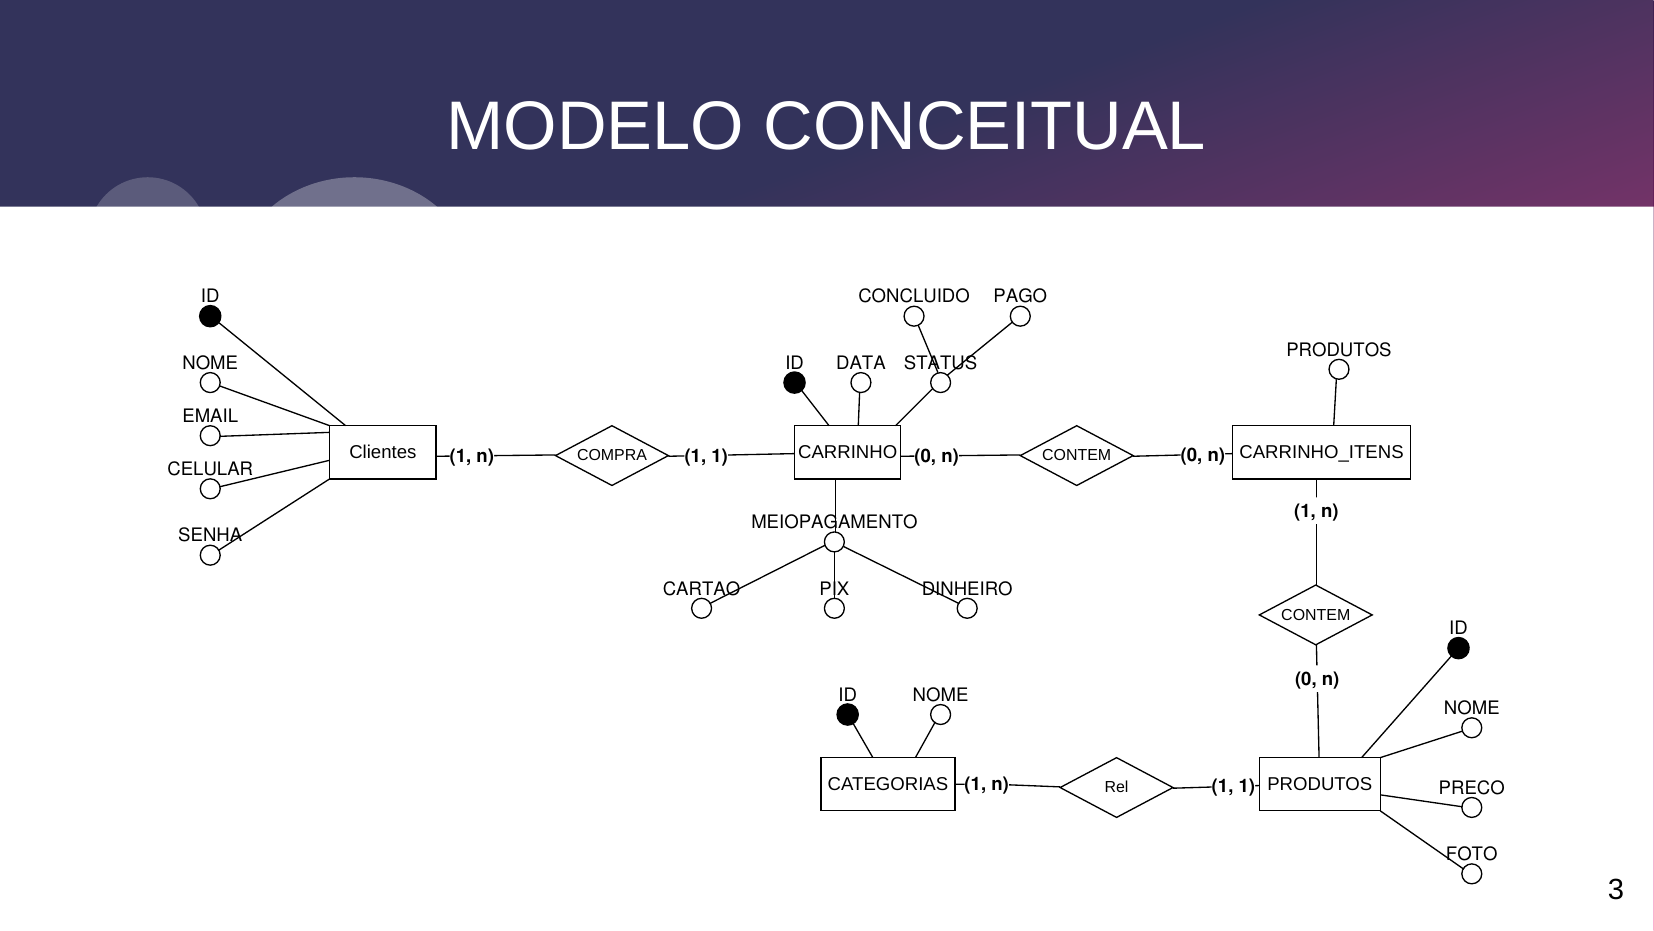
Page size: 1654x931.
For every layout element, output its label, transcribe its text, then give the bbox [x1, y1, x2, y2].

title MODELO CONCEITUAL [88, 44, 1565, 207]
picture [99, 240, 1565, 886]
